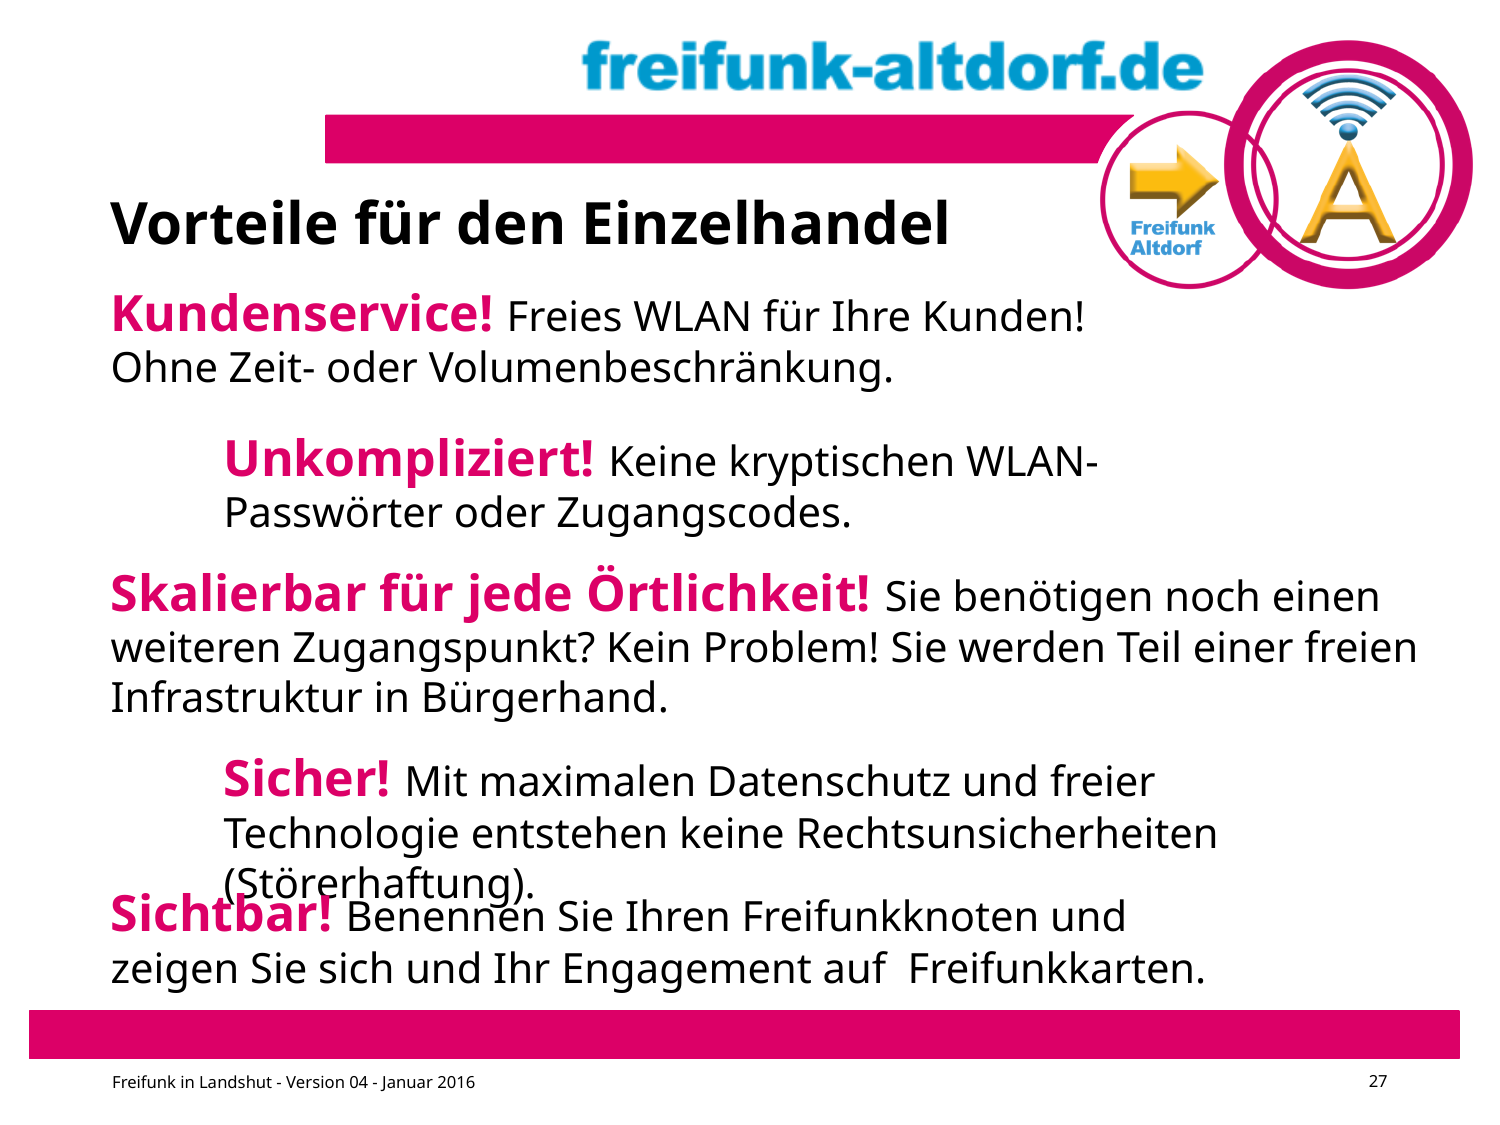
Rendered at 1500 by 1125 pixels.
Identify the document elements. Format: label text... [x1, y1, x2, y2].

picture [562, 24, 1474, 296]
text_box Sichtbar! Benennen Sie Ihren Freifunkknoten und zeigen Sie sich und Ihr Engagement auf Freifunkkarten. [110, 881, 1247, 992]
slide_number <Foliennummer> [1107, 1058, 1388, 1106]
text_box Sicher! Mit maximalen Datenschutz und freier Technologie entstehen keine Rechtsunsicherheiten (Störerhaftung). [223, 746, 1363, 907]
text_box Unkompliziert! Keine kryptischen WLAN-Passwörter oder Zugangscodes. [223, 426, 1294, 537]
footer Freifunk in Landshut - Version 04 - Januar 2016 [112, 1058, 1090, 1106]
title Vorteile für den Einzelhandel [110, 160, 1093, 281]
text_box Skalierbar für jede Örtlichkeit! Sie benötigen noch einen weiteren Zugangspunkt? Kein Problem! Sie werden Teil einer freien Infrastruktur in Bürgerhand. [110, 561, 1446, 722]
text_box Kundenservice! Freies WLAN für Ihre Kunden! Ohne Zeit- oder Volumenbeschränkung. [110, 281, 1199, 392]
